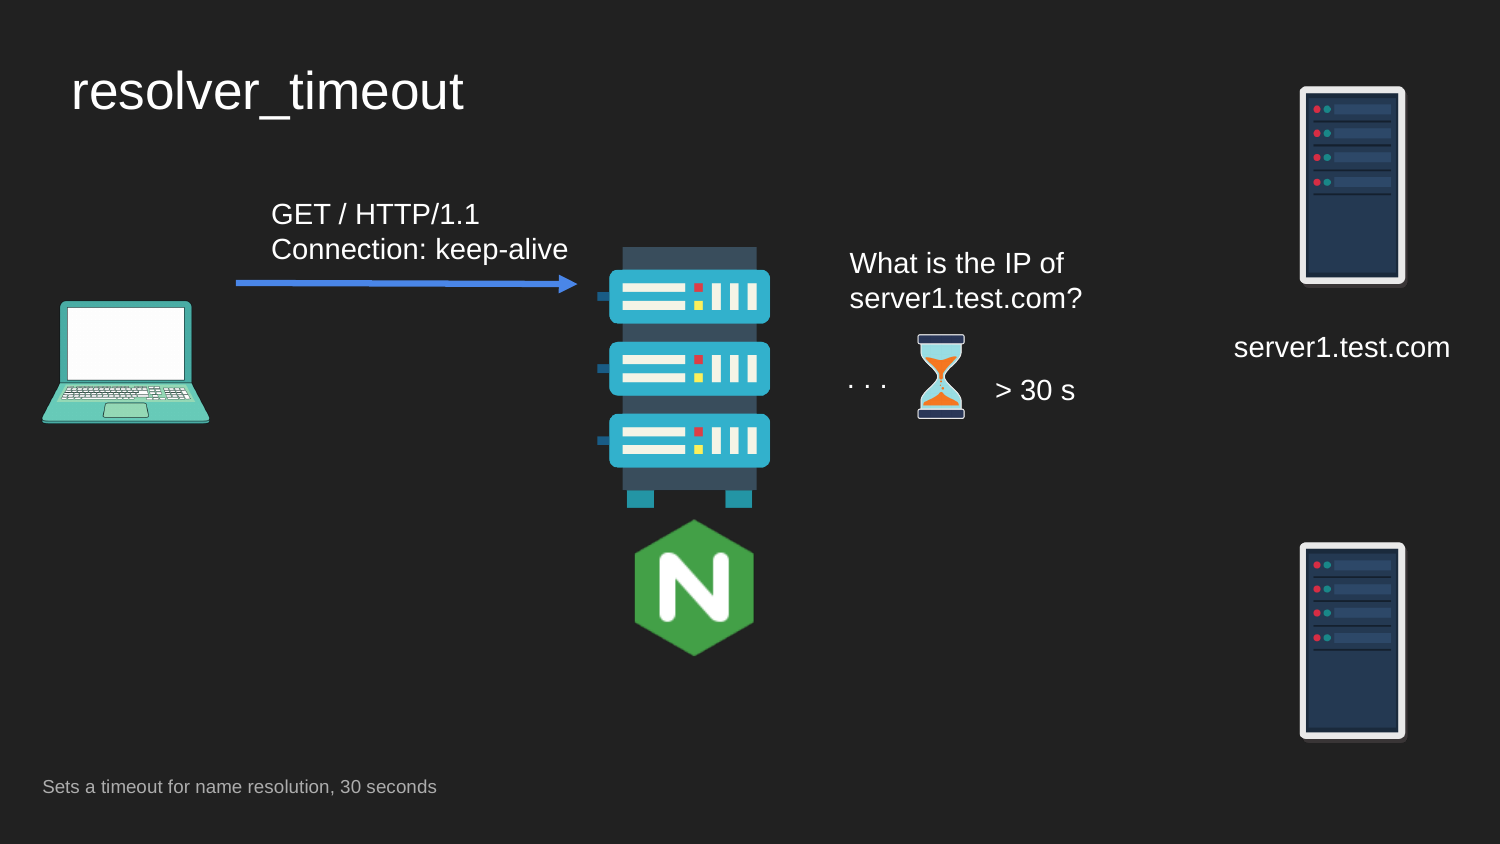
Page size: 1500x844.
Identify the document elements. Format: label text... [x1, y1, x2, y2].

text_box server1.test.com [1218, 312, 1500, 378]
picture [0, 285, 262, 439]
text_box GET / HTTP/1.1 Connection: keep-alive [256, 180, 636, 281]
text_box . . . [823, 343, 910, 409]
title resolver_timeout [56, 41, 659, 136]
picture [1288, 534, 1421, 749]
picture [1288, 78, 1421, 293]
text_box > 30 s [980, 356, 1093, 422]
picture [597, 240, 777, 663]
picture [910, 329, 970, 424]
text_box What is the IP of server1.test.com? [834, 228, 1162, 329]
text_box Sets a timeout for name resolution, 30 seconds [27, 756, 1437, 813]
